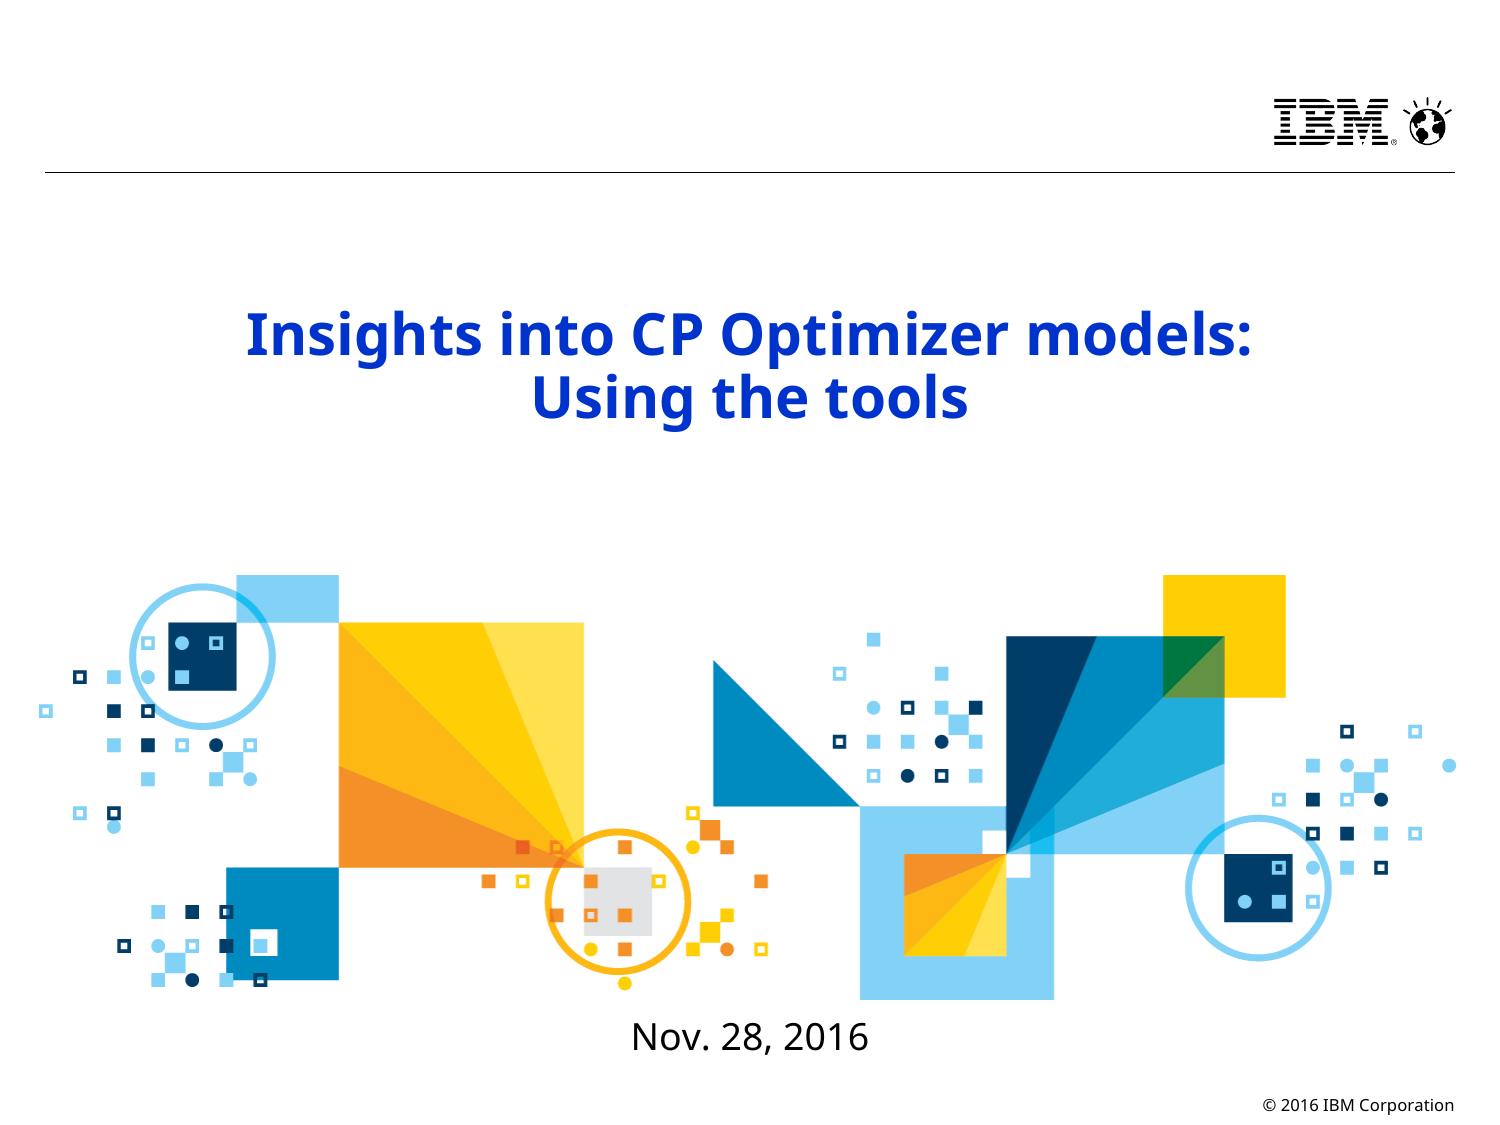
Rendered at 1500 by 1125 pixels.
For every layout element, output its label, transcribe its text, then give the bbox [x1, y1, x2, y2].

picture [1341, 80, 1465, 160]
title Insights into CP Optimizer models: Using the tools [0, 166, 1500, 556]
subtitle [29, 76, 1341, 164]
picture [39, 575, 1456, 1000]
